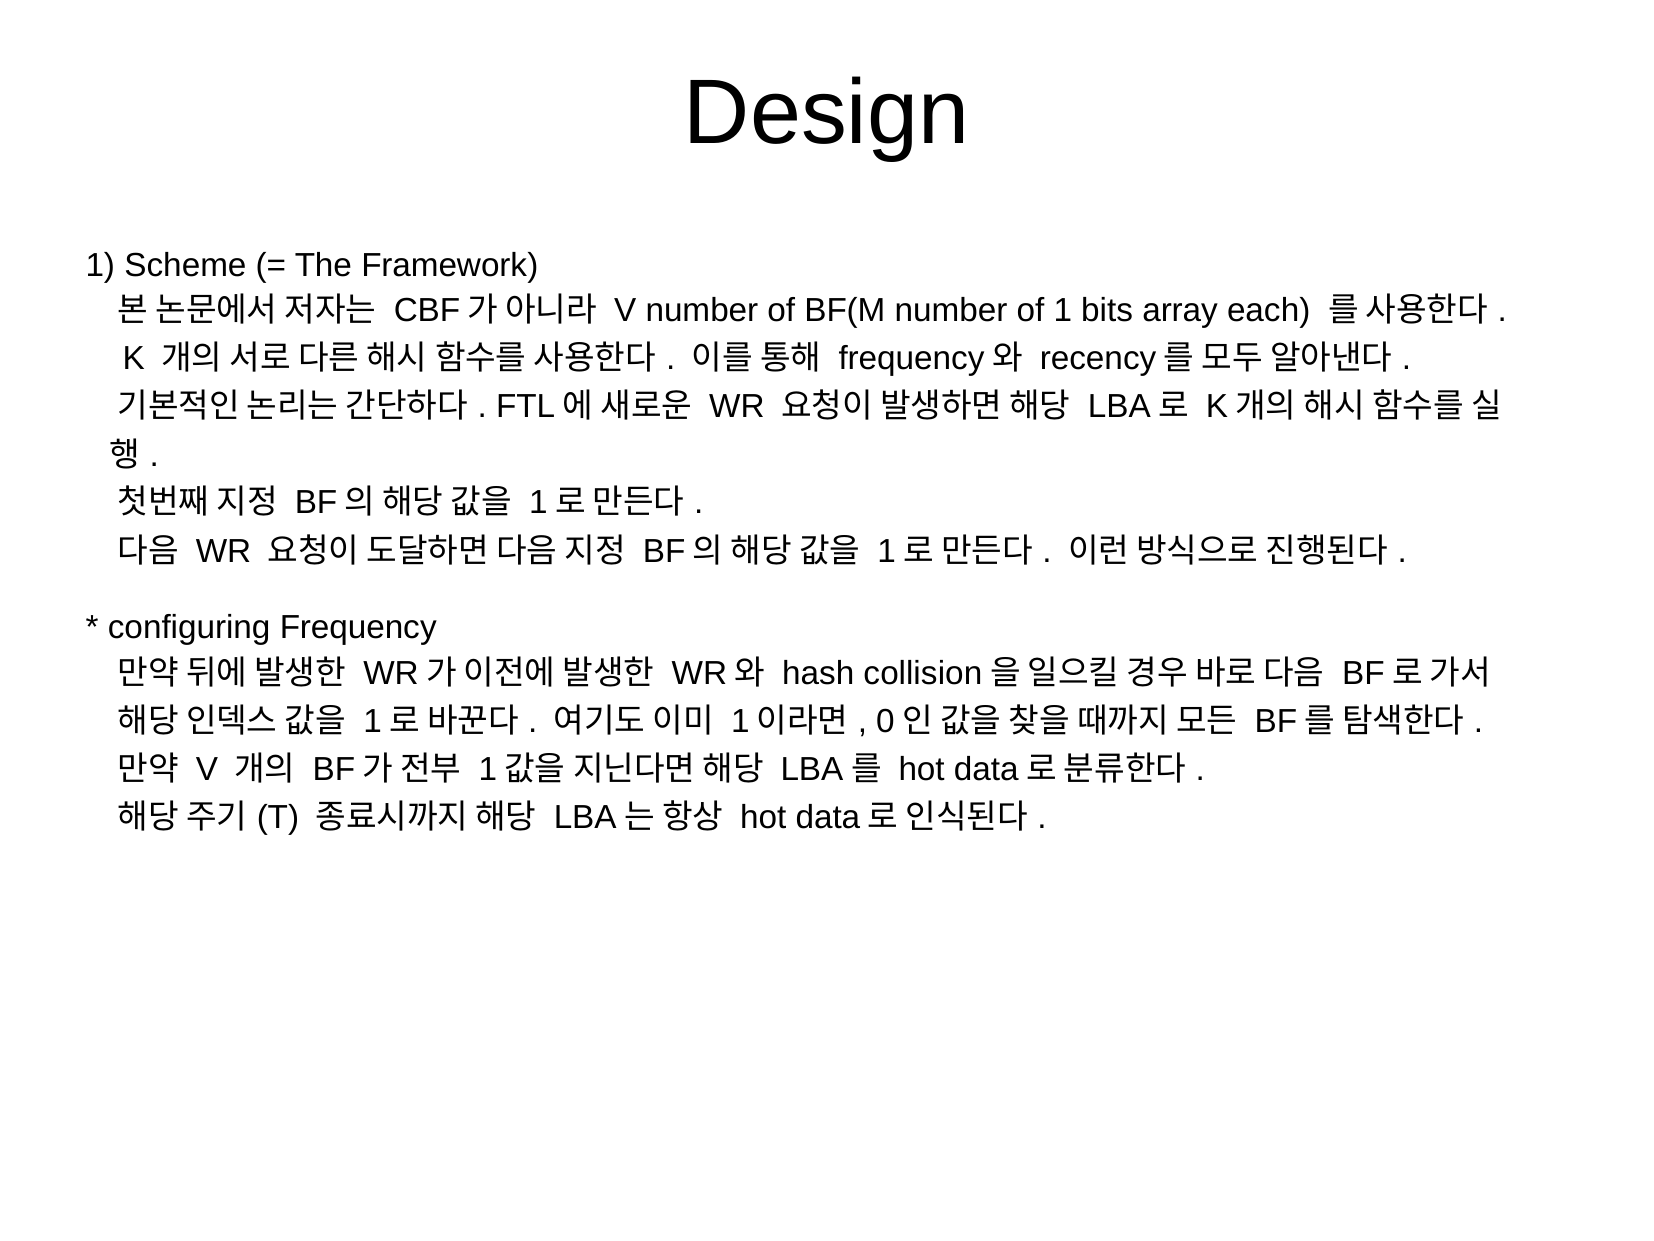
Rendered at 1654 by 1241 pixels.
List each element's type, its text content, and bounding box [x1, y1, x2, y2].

title Design [82, 8, 1571, 216]
text_box 1) Scheme (= The Framework) 본 논문에서 저자는 CBF가 아니라 V number of BF(M number of 1 bits array each) 를 사용한다. K 개의 서로 다른 해시 함수를 사용한다. 이를 통해 frequency와 recency를 모두 알아낸다. 기본적인 논리는 간단하다. FTL에 새로운 WR 요청이 발생하면 해당 LBA로 K개의 해시 함수를 실행. 첫번째 지정 BF의 해당 값을 1로 만든다. 다음 WR 요청이 도달하면 다음 지정 BF의 해당 값을 1로 만든다. 이런 방식으로 진행된다. * configuring Frequency 만약 뒤에 발생한 WR가 이전에 발생한 WR와 hash collision을 일으킬 경우 바로 다음 BF로 가서 해당 인덱스 값을 1로 바꾼다. 여기도 이미 1이라면, 0인 값을 찾을 때까지 모든 BF를 탐색한다. 만약 V 개의 BF가 전부 1값을 지닌다면 해당 LBA를 hot data로 분류한다. 해당 주기(T) 종료시까지 해당 LBA는 항상 hot data로 인식된다. [70, 239, 1564, 860]
